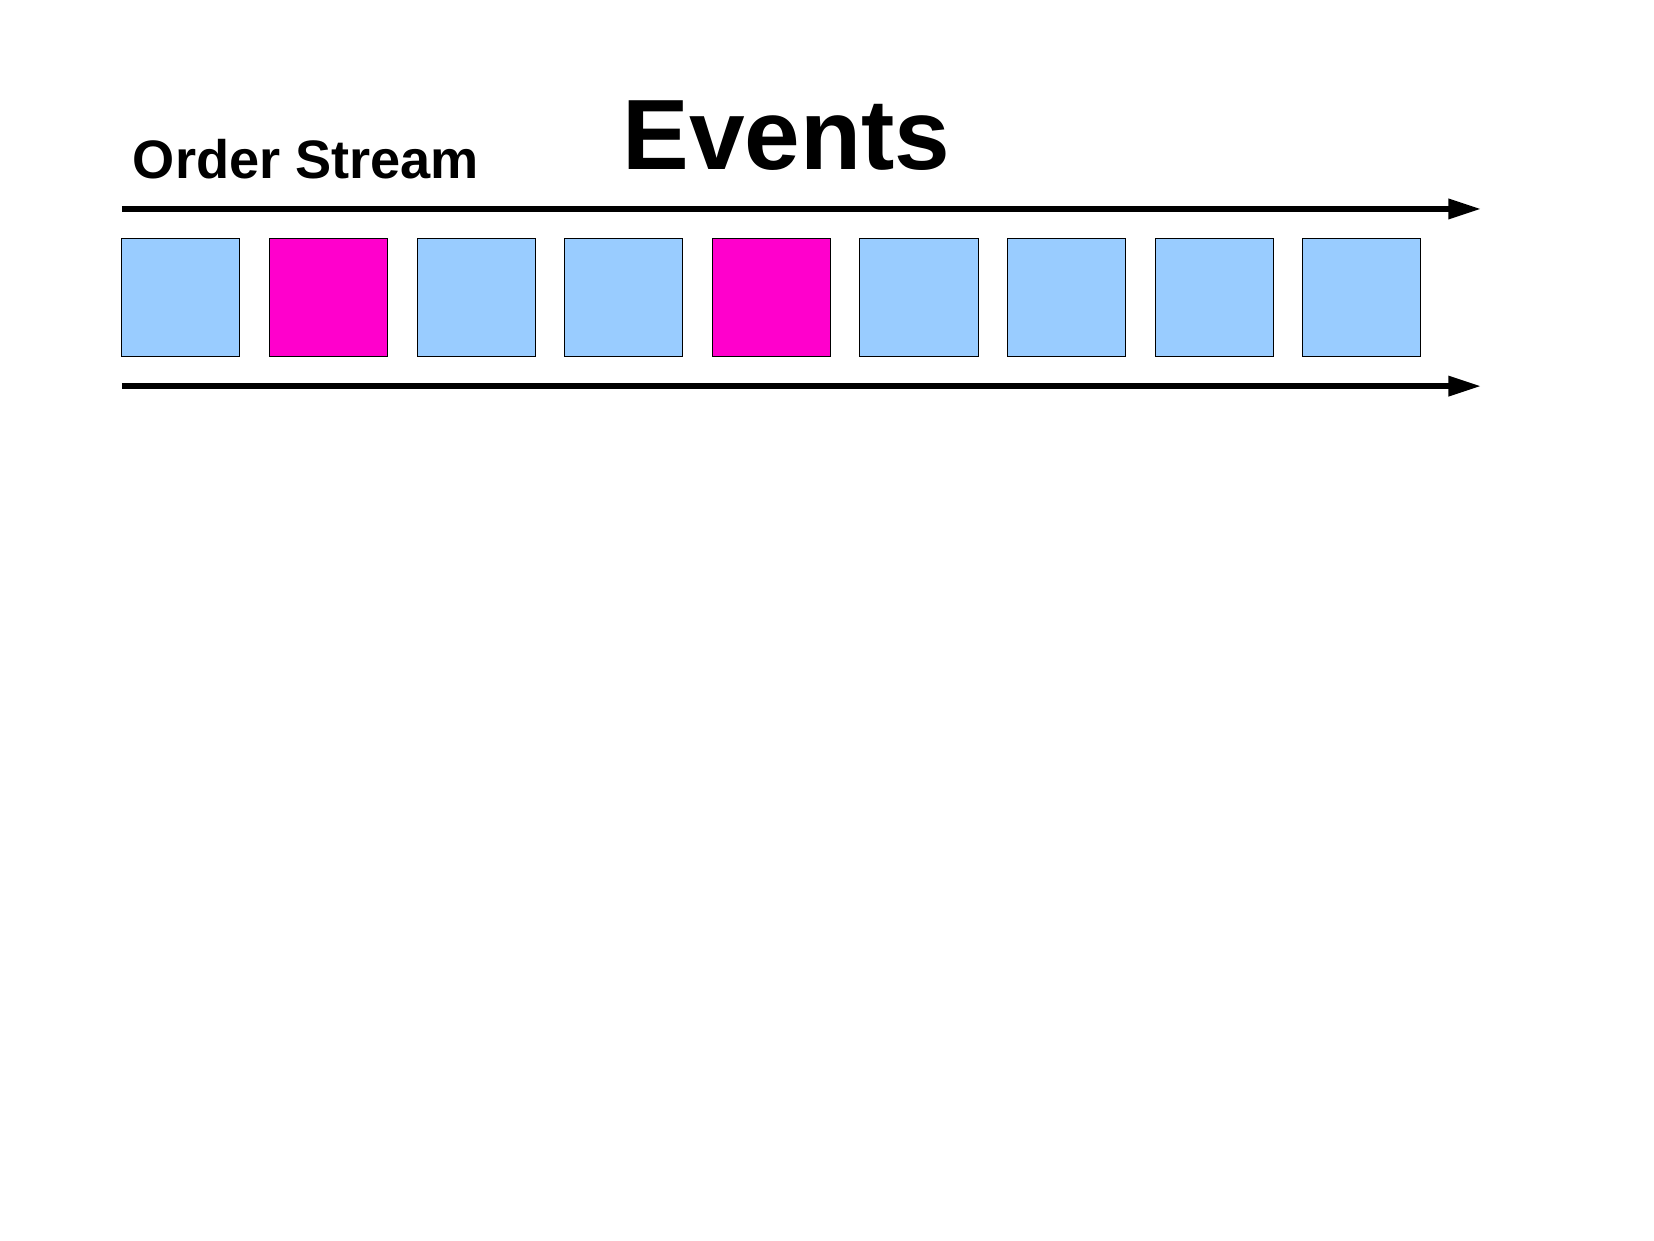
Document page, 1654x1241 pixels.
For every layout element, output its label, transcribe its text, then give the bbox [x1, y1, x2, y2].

text_box [712, 238, 831, 357]
text_box Order Stream [118, 122, 495, 199]
text_box Events [509, 71, 1063, 237]
text_box [859, 238, 979, 357]
text_box [1155, 238, 1274, 357]
text_box [269, 238, 388, 357]
text_box [1007, 238, 1126, 357]
text_box [1302, 238, 1421, 357]
text_box [417, 238, 536, 357]
text_box [564, 238, 683, 357]
text_box [121, 238, 240, 357]
